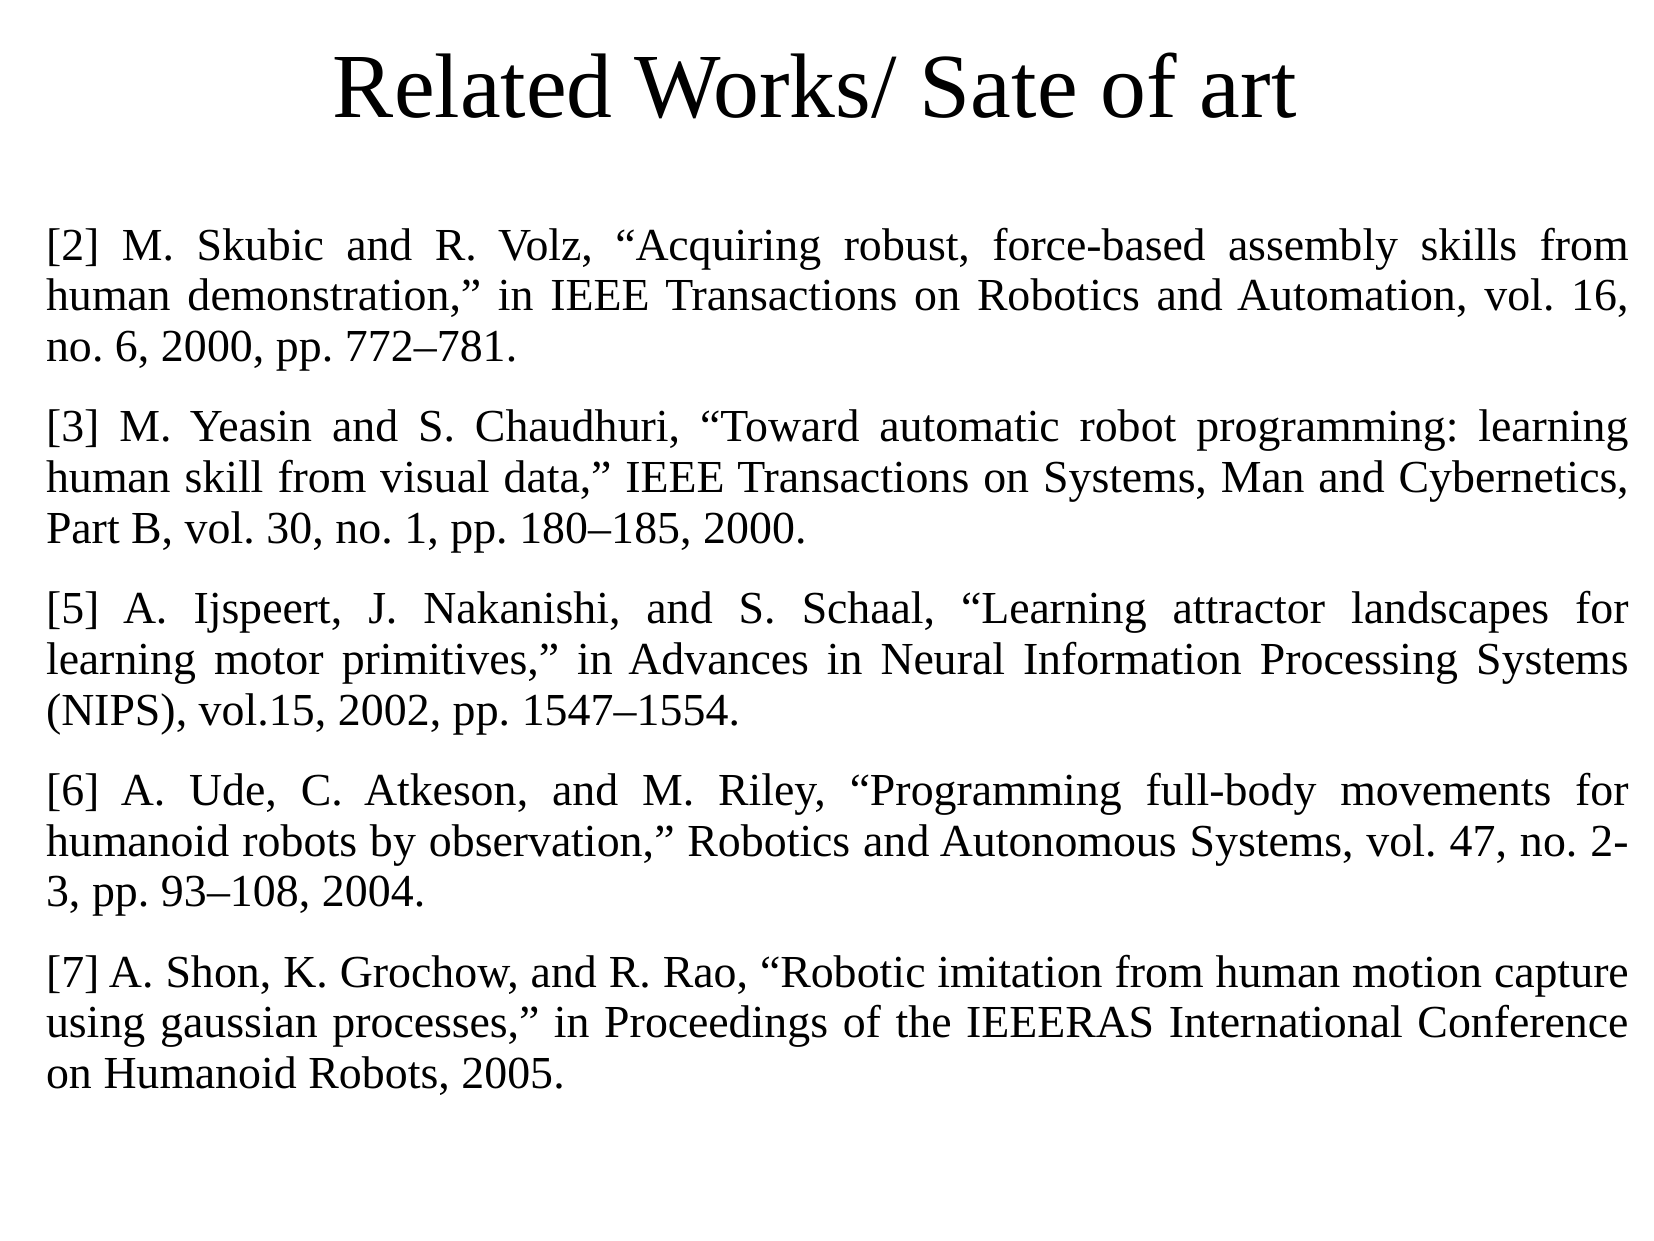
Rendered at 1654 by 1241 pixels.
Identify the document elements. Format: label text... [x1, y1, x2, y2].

list [2] M. Skubic and R. Volz, “Acquiring robust, force-based assembly skills from human demonstration,” in IEEE Transactions on Robotics and Automation, vol. 16, no. 6, 2000, pp. 772–781. [3] M. Yeasin and S. Chaudhuri, “Toward automatic robot programming: learning human skill from visual data,” IEEE Transactions on Systems, Man and Cybernetics, Part B, vol. 30, no. 1, pp. 180–185, 2000. [5] A. Ijspeert, J. Nakanishi, and S. Schaal, “Learning attractor landscapes for learning motor primitives,” in Advances in Neural Information Processing Systems (NIPS), vol.15, 2002, pp. 1547–1554. [6] A. Ude, C. Atkeson, and M. Riley, “Programming full-body movements for humanoid robots by observation,” Robotics and Autonomous Systems, vol. 47, no. 2-3, pp. 93–108, 2004. [7] A. Shon, K. Grochow, and R. Rao, “Robotic imitation from human motion capture using gaussian processes,” in Proceedings of the IEEERAS International Conference on Humanoid Robots, 2005. [45, 139, 1630, 1205]
title Related Works/ Sate of art [82, 0, 1571, 139]
